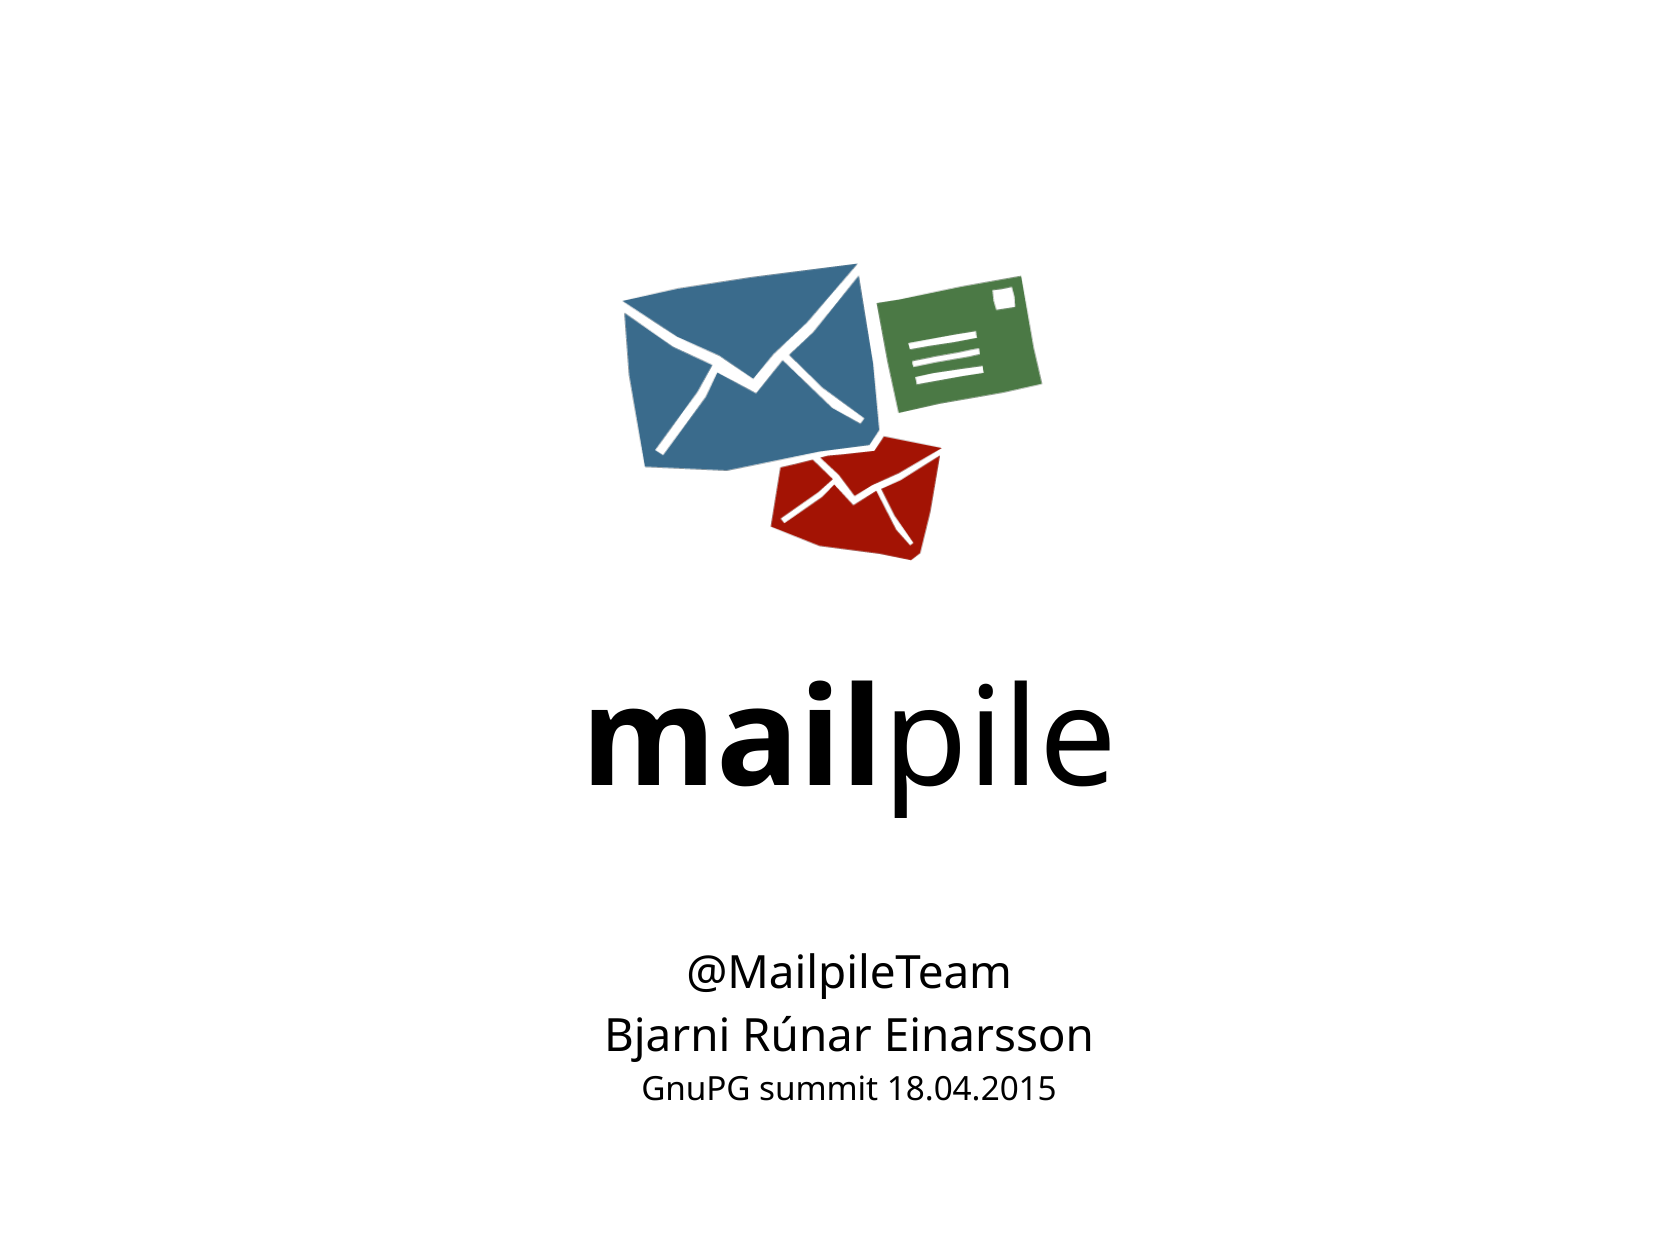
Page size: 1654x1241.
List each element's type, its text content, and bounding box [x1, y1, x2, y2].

picture [570, 149, 1096, 666]
text_box mailpile @MailpileTeam Bjarni Rúnar Einarsson GnuPG summit 18.04.2015 [555, 666, 1144, 1083]
